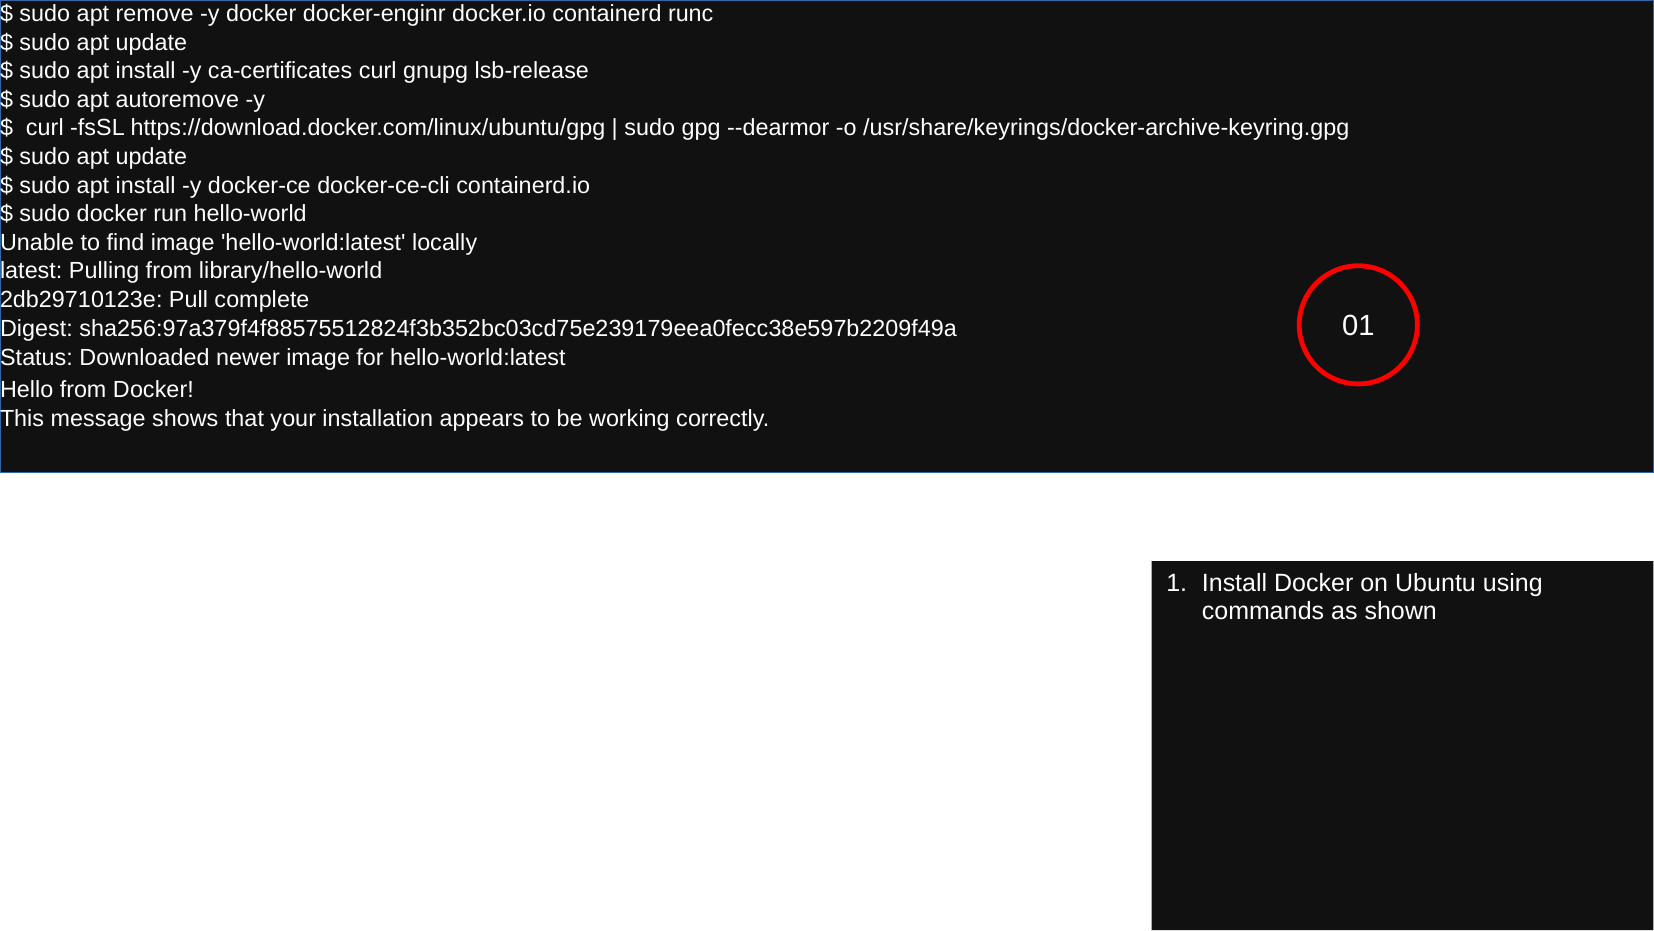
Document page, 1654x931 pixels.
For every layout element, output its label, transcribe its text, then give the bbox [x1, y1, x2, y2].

list $ sudo apt remove -y docker docker-enginr docker.io containerd runc $ sudo apt update $ sudo apt install -y ca-certificates curl gnupg lsb-release $ sudo apt autoremove -y $ curl -fsSL https://download.docker.com/linux/ubuntu/gpg | sudo gpg --dearmor -o /usr/share/keyrings/docker-archive-keyring.gpg $ sudo apt update $ sudo apt install -y docker-ce docker-ce-cli containerd.io $ sudo docker run hello-world Unable to find image 'hello-world:latest' locally latest: Pulling from library/hello-world 2db29710123e: Pull complete Digest: sha256:97a379f4f88575512824f3b352bc03cd75e239179eea0fecc38e597b2209f49a Status: Downloaded newer image for hello-world:latest Hello from Docker! This message shows that your installation appears to be working correctly. [0, 0, 1654, 473]
text_box 01 [1299, 265, 1418, 384]
text_box Install Docker on Ubuntu using commands as shown [1151, 561, 1654, 931]
